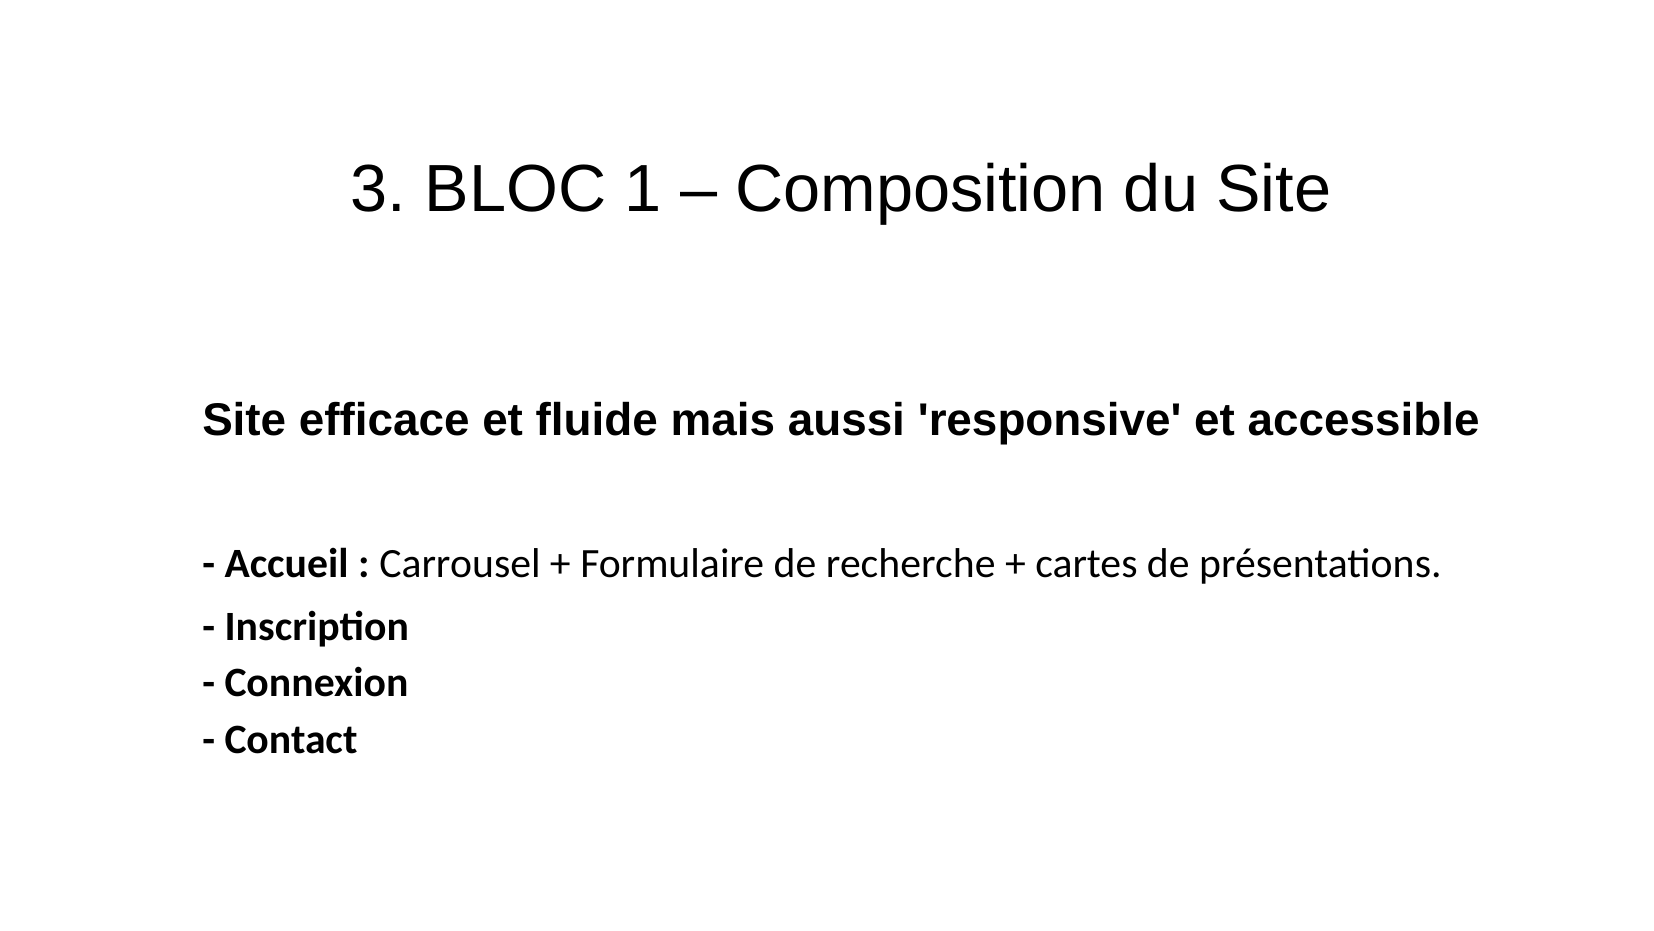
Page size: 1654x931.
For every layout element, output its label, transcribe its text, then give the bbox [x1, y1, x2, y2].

subtitle 3. BLOC 1 – Composition du Site Site efficace et fluide mais aussi 'responsive' et accessible - Accueil : Carrousel + Formulaire de recherche + cartes de présentations. - Inscription - Connexion - Contact [58, 47, 1624, 916]
